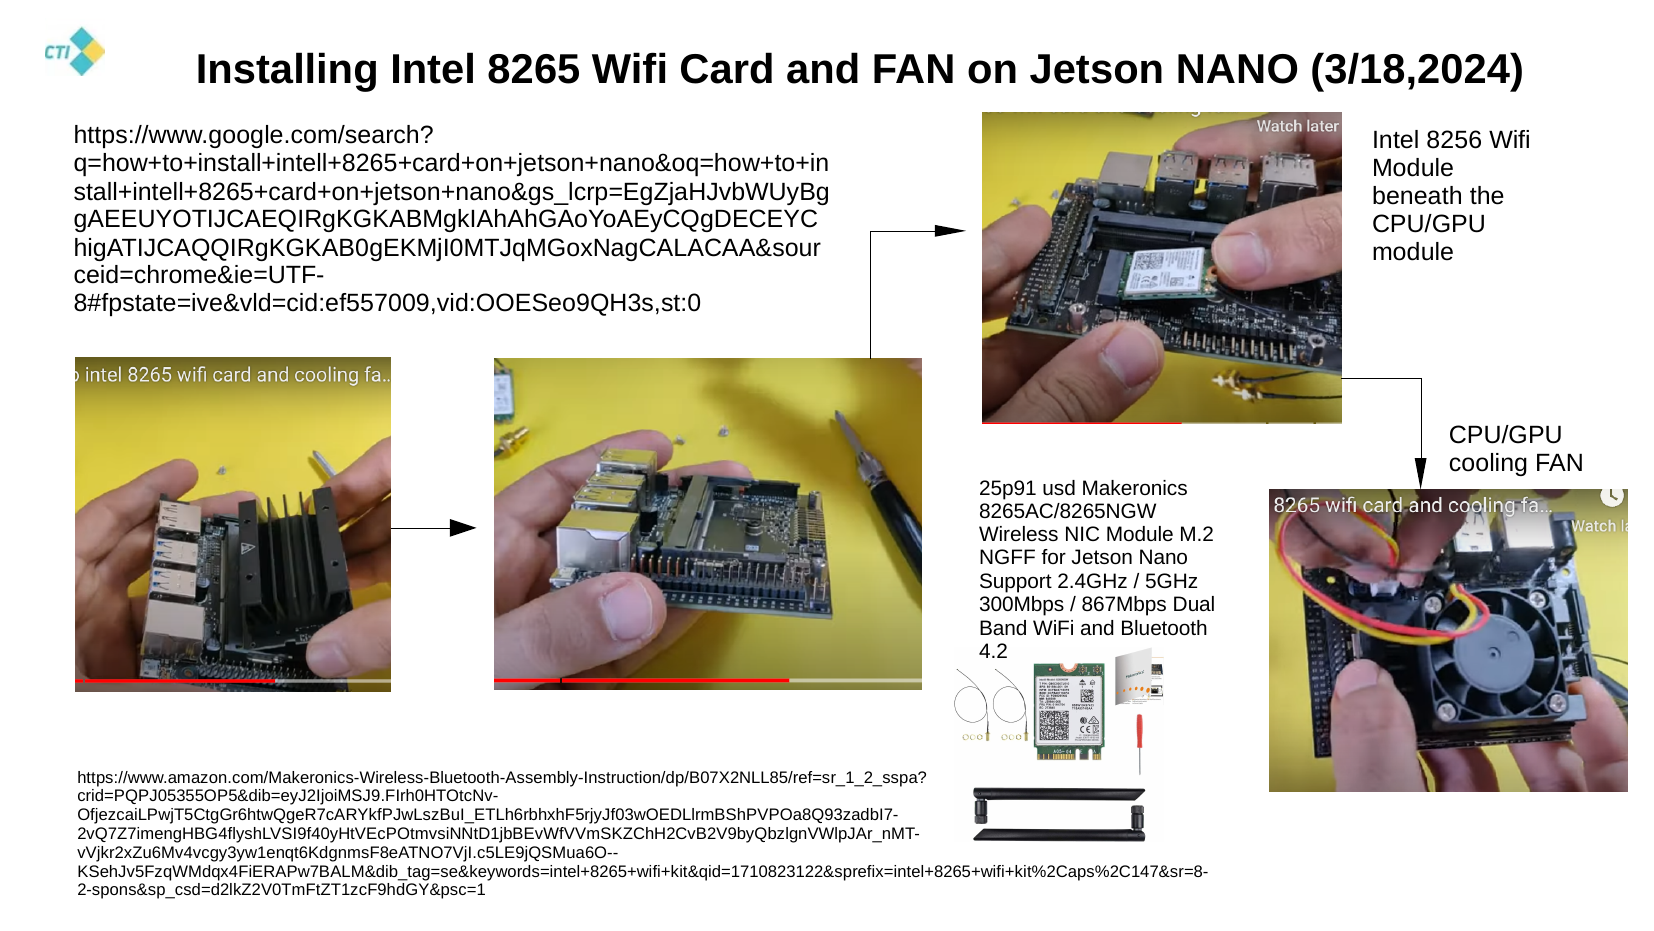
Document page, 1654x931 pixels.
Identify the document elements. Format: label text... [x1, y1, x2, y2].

picture [45, 18, 105, 76]
picture [75, 357, 391, 692]
text_box https://www.amazon.com/Makeronics-Wireless-Bluetooth-Assembly-Instruction/dp/B07X2NLL85/ref=sr_1_2_sspa?crid=PQPJ05355OP5&dib=eyJ2IjoiMSJ9.FIrh0HTOtcNv-OfjezcaiLPwjT5CtgGr6htwQgeR7cARYkfPJwLszBuI_ETLh6rbhxhF5rjyJf03wOEDLlrmBShPVPOa8Q93zadbI7-2vQ7Z7imengHBG4flyshLVSI9f40yHtVEcPOtmvsiNNtD1jbBEvWfVVmSKZChH2CvB2V9byQbzlgnVWlpJAr_nMT-vVjkr2xZu6Mv4vcgy3yw1enqt6KdgnmsF8eATNO7VjI.c5LE9jQSMua6O--KSehJv5FzqWMdqx4FiERAPw7BALM&dib_tag=se&keywords=intel+8265+wifi+kit&qid=1710823122&sprefix=intel+8265+wifi+kit%2Caps%2C147&sr=8-2-spons&sp_csd=d2lkZ2V0TmFtZT1zcF9hdGY&psc=1 [62, 760, 1240, 907]
text_box CPU/GPU cooling FAN [1434, 413, 1638, 485]
picture [954, 647, 1164, 842]
picture [982, 112, 1342, 424]
picture [1269, 489, 1628, 792]
title Installing Intel 8265 Wifi Card and FAN on Jetson NANO (3/18,2024) [127, 0, 1616, 147]
text_box Intel 8256 Wifi Module beneath the CPU/GPU module [1357, 118, 1561, 274]
text_box 25p91 usd Makeronics 8265AC/8265NGW Wireless NIC Module M.2 NGFF for Jetson Nano Support 2.4GHz / 5GHz 300Mbps / 867Mbps Dual Band WiFi and Bluetooth 4.2 [964, 469, 1240, 671]
text_box https://www.google.com/search?q=how+to+install+intell+8265+card+on+jetson+nano&oq=how+to+install+intell+8265+card+on+jetson+nano&gs_lcrp=EgZjaHJvbWUyBggAEEUYOTIJCAEQIRgKGKABMgkIAhAhGAoYoAEyCQgDECEYChigATIJCAQQIRgKGKAB0gEKMjI0MTJqMGoxNagCALACAA&sourceid=chrome&ie=UTF-8#fpstate=ive&vld=cid:ef557009,vid:OOESeo9QH3s,st:0 [58, 113, 848, 325]
picture [494, 358, 922, 690]
